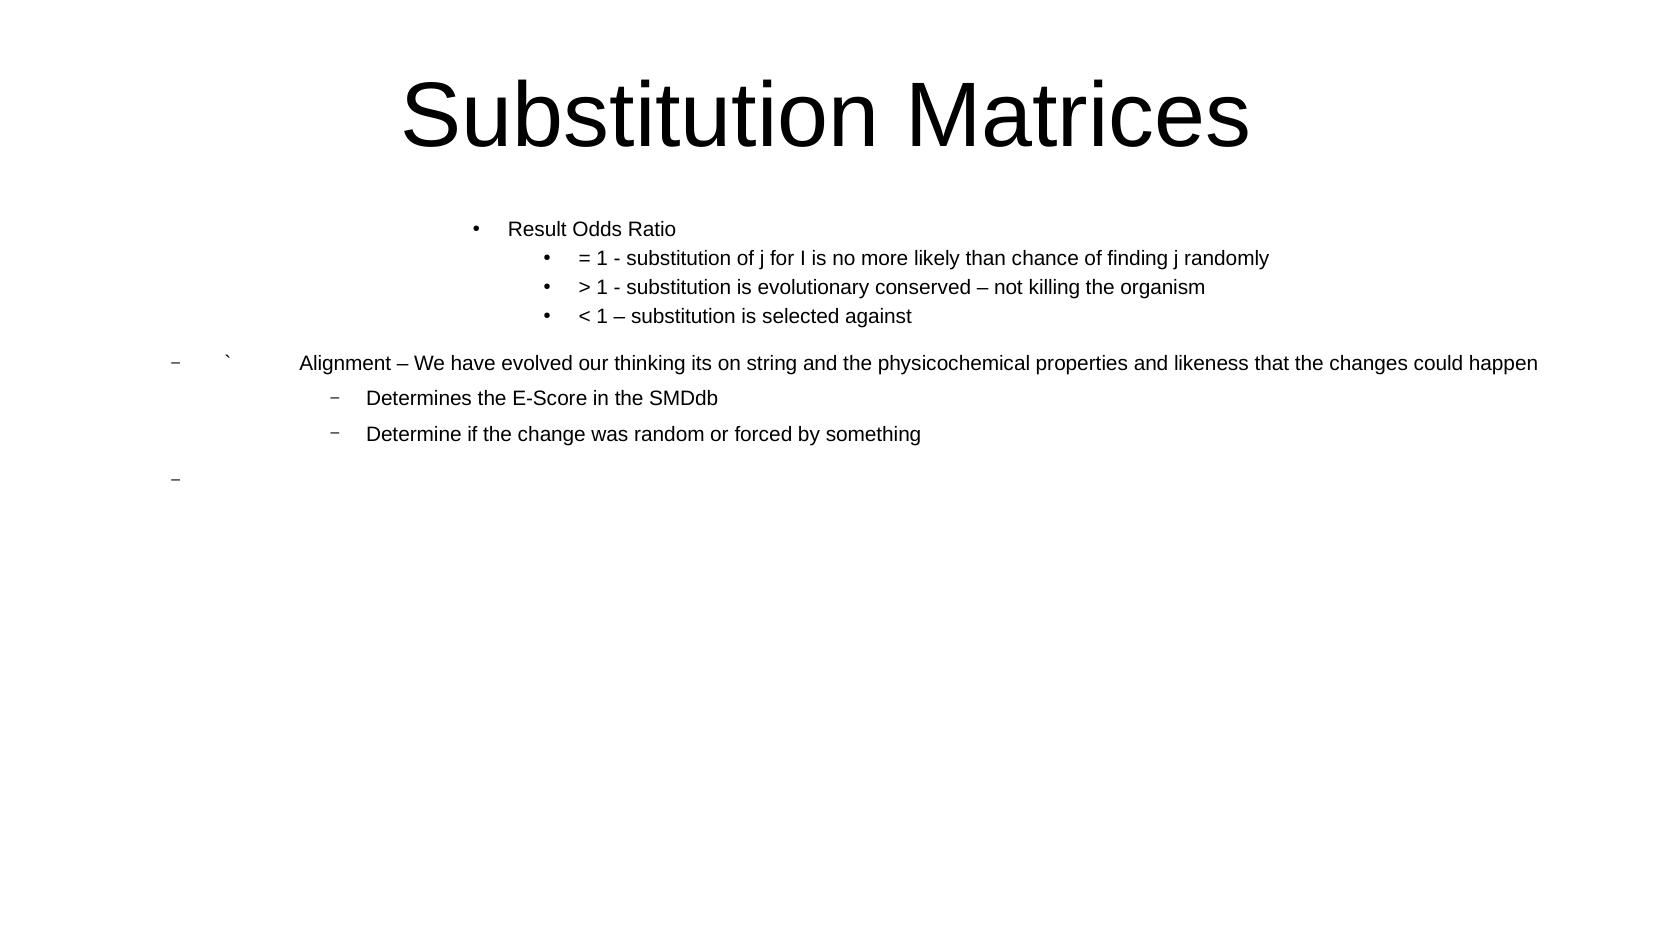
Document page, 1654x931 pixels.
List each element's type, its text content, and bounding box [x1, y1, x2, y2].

list Result Odds Ratio = 1 - substitution of j for I is no more likely than chance of finding j randomly > 1 - substitution is evolutionary conserved – not killing the organism < 1 – substitution is selected against ` Alignment – We have evolved our thinking its on string and the physicochemical properties and likeness that the changes could happen Determines the E-Score in the SMDdb Determine if the change was random or forced by something [82, 217, 1636, 916]
title Substitution Matrices [82, 37, 1571, 193]
